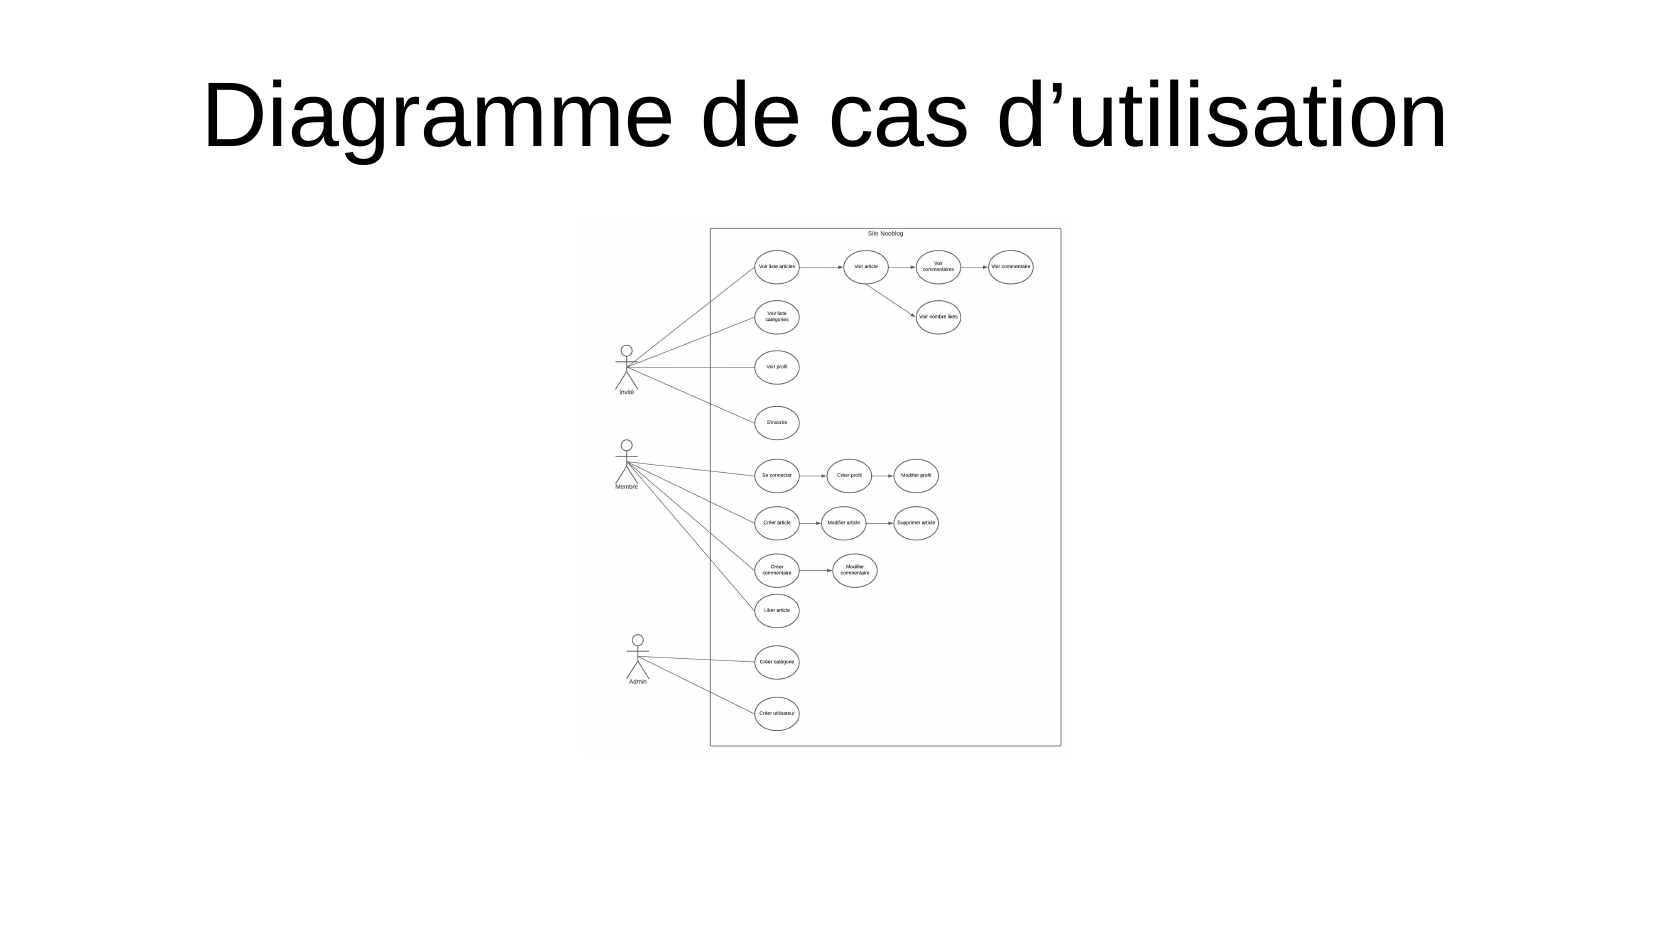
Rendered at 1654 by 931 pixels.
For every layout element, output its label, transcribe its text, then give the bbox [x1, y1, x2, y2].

picture [582, 217, 1072, 758]
title Diagramme de cas d’utilisation [82, 37, 1571, 193]
